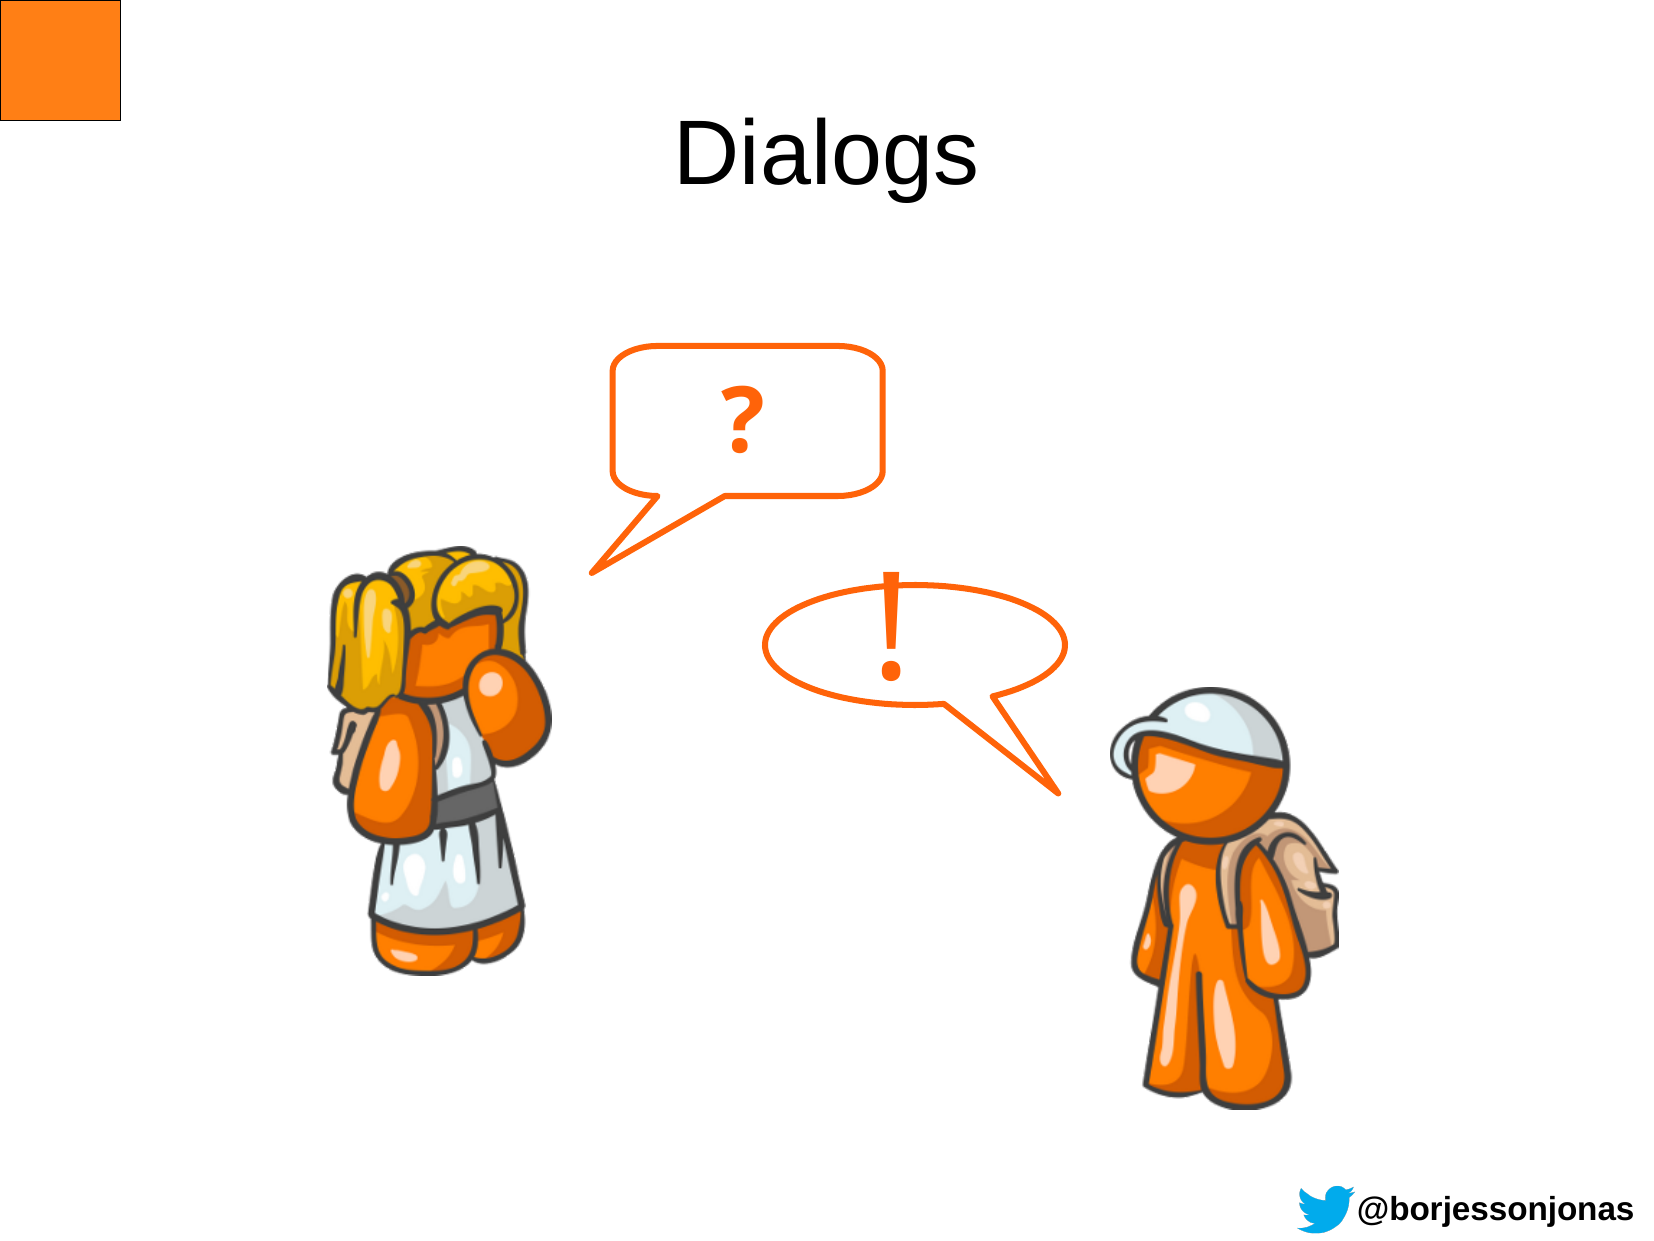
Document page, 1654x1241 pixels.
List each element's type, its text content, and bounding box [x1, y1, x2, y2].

picture [1110, 687, 1339, 1111]
title Dialogs [82, 49, 1571, 257]
text_box ! [855, 510, 946, 770]
text_box ? [705, 345, 796, 541]
picture [1277, 1160, 1375, 1241]
picture [327, 546, 552, 976]
